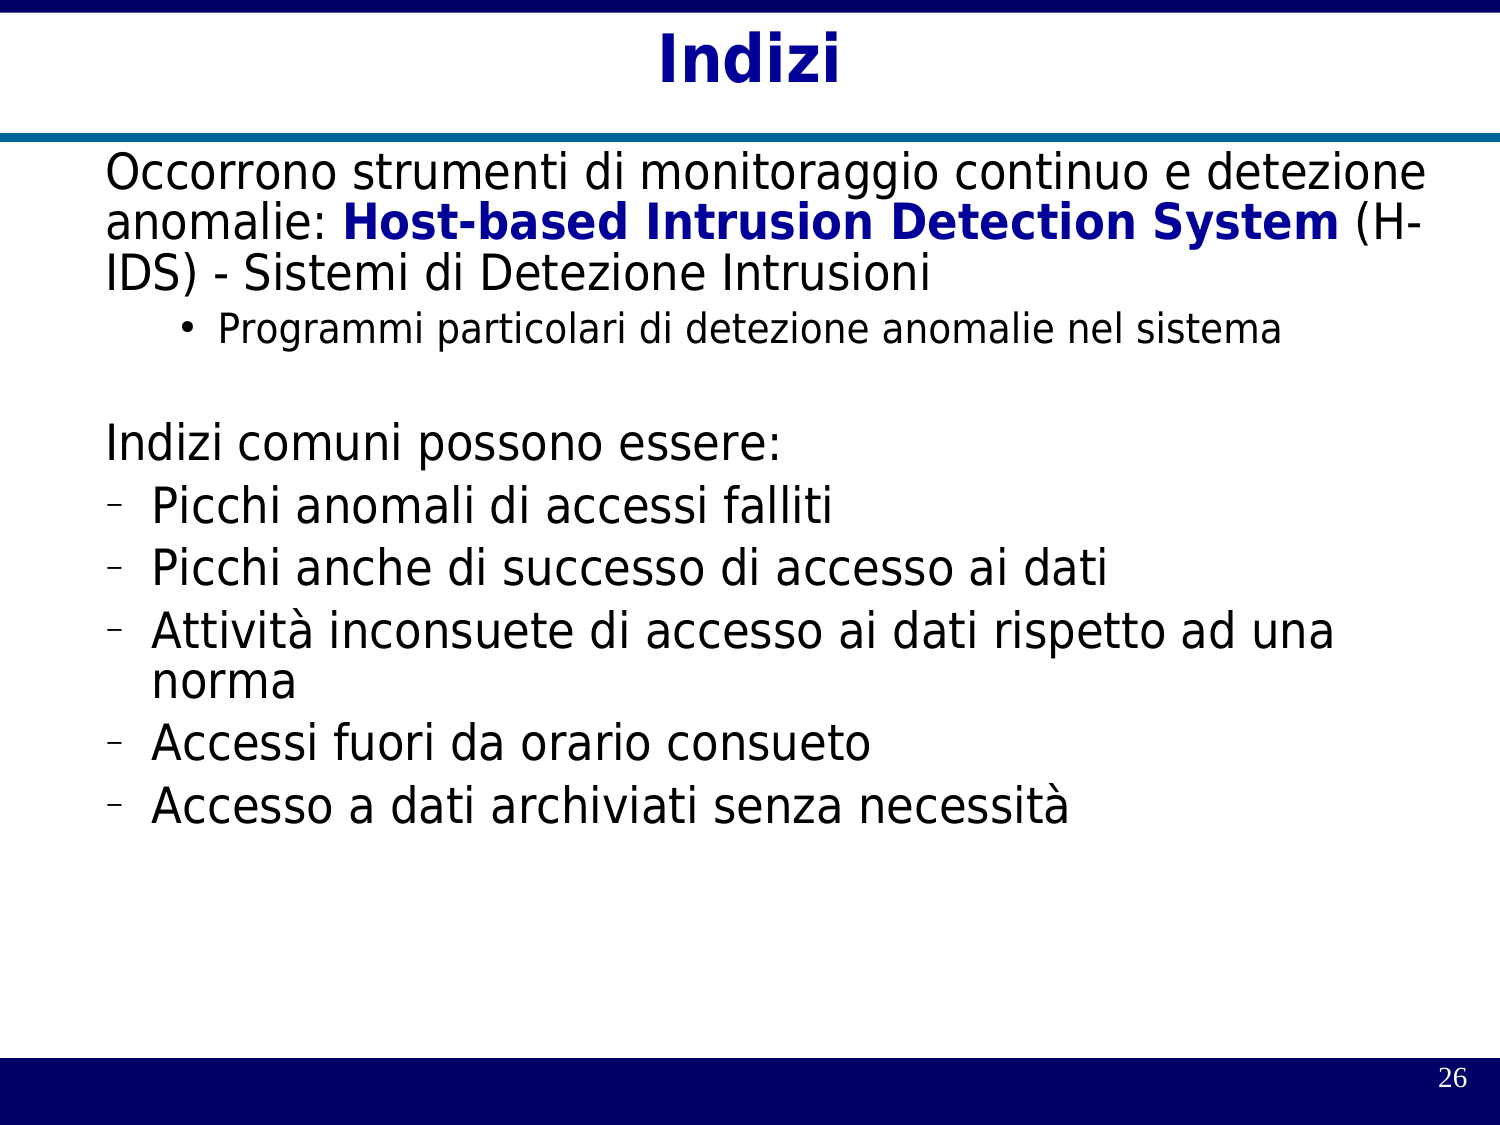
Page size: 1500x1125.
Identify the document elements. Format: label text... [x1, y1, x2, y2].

list Occorrono strumenti di monitoraggio continuo e detezione anomalie: Host-based Intrusion Detection System (H-IDS) - Sistemi di Detezione Intrusioni Programmi particolari di detezione anomalie nel sistema Indizi comuni possono essere: Picchi anomali di accessi falliti Picchi anche di successo di accesso ai dati Attività inconsuete di accesso ai dati rispetto ad una norma Accessi fuori da orario consueto Accesso a dati archiviati senza necessità [30, 149, 1471, 1021]
title Indizi [30, 0, 1471, 126]
